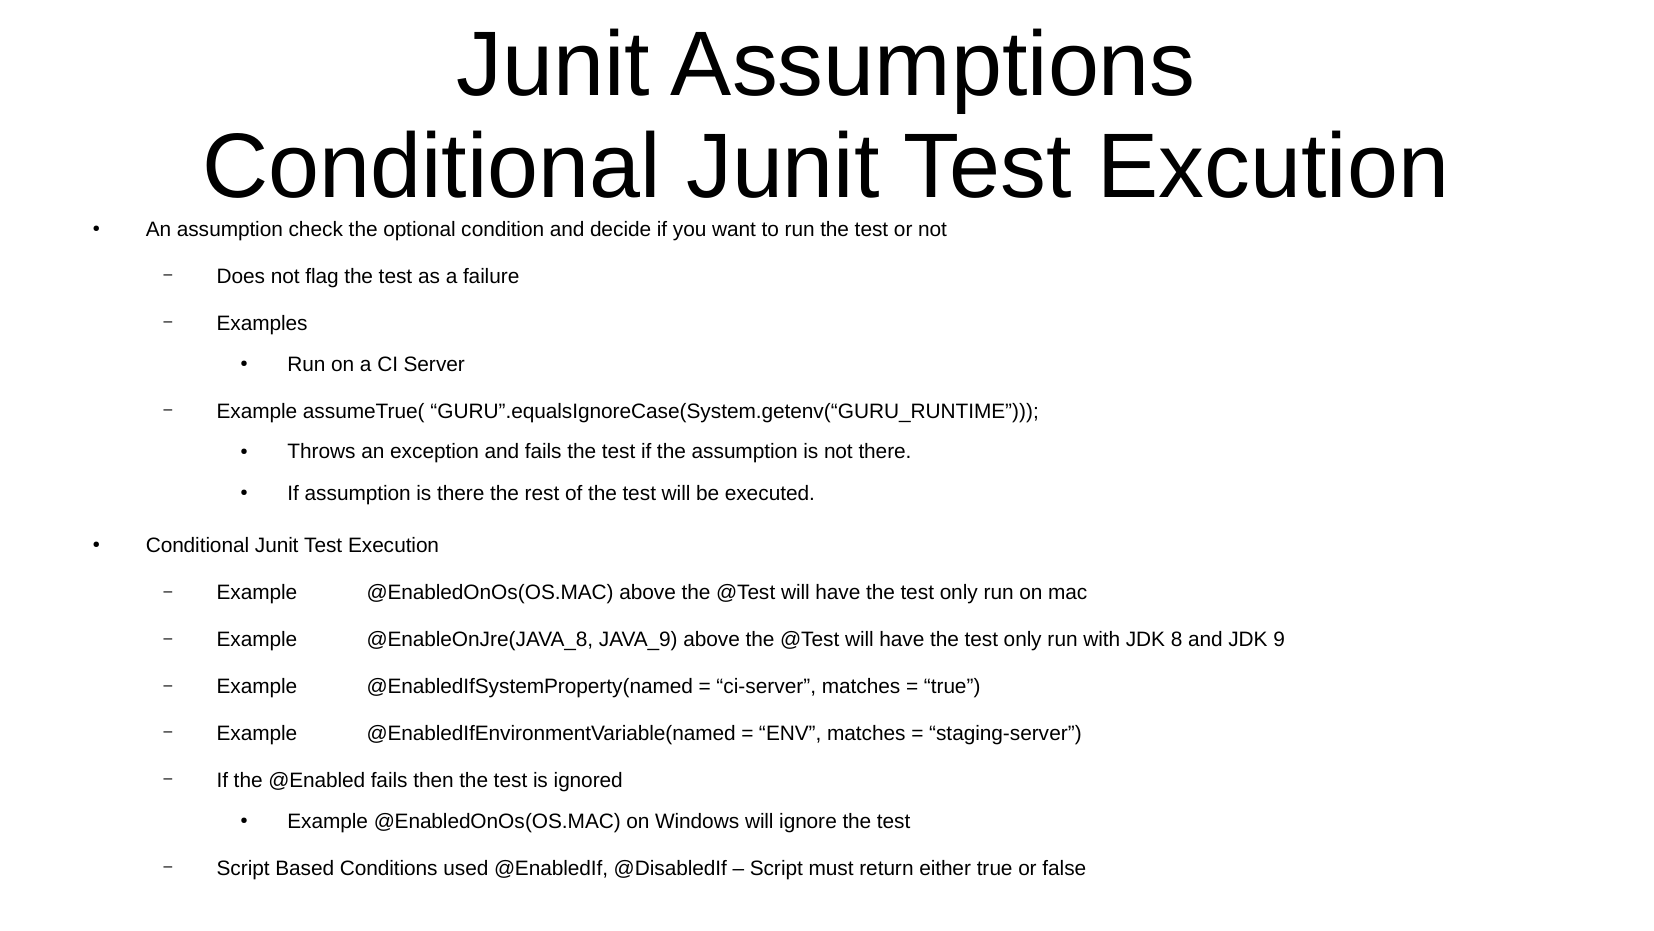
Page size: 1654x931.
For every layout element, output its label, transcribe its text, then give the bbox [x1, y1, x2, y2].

list An assumption check the optional condition and decide if you want to run the test or not Does not flag the test as a failure Examples Run on a CI Server Example assumeTrue( “GURU”.equalsIgnoreCase(System.getenv(“GURU_RUNTIME”))); Throws an exception and fails the test if the assumption is not there. If assumption is there the rest of the test will be executed. Conditional Junit Test Execution Example @EnabledOnOs(OS.MAC) above the @Test will have the test only run on mac Example @EnableOnJre(JAVA_8, JAVA_9) above the @Test will have the test only run with JDK 8 and JDK 9 Example @EnabledIfSystemProperty(named = “ci-server”, matches = “true”) Example @EnabledIfEnvironmentVariable(named = “ENV”, matches = “staging-server”) If the @Enabled fails then the test is ignored Example @EnabledOnOs(OS.MAC) on Windows will ignore the test Script Based Conditions used @EnabledIf, @DisabledIf – Script must return either true or false [75, 217, 1605, 901]
title Junit Assumptions Conditional Junit Test Excution [82, 12, 1571, 217]
